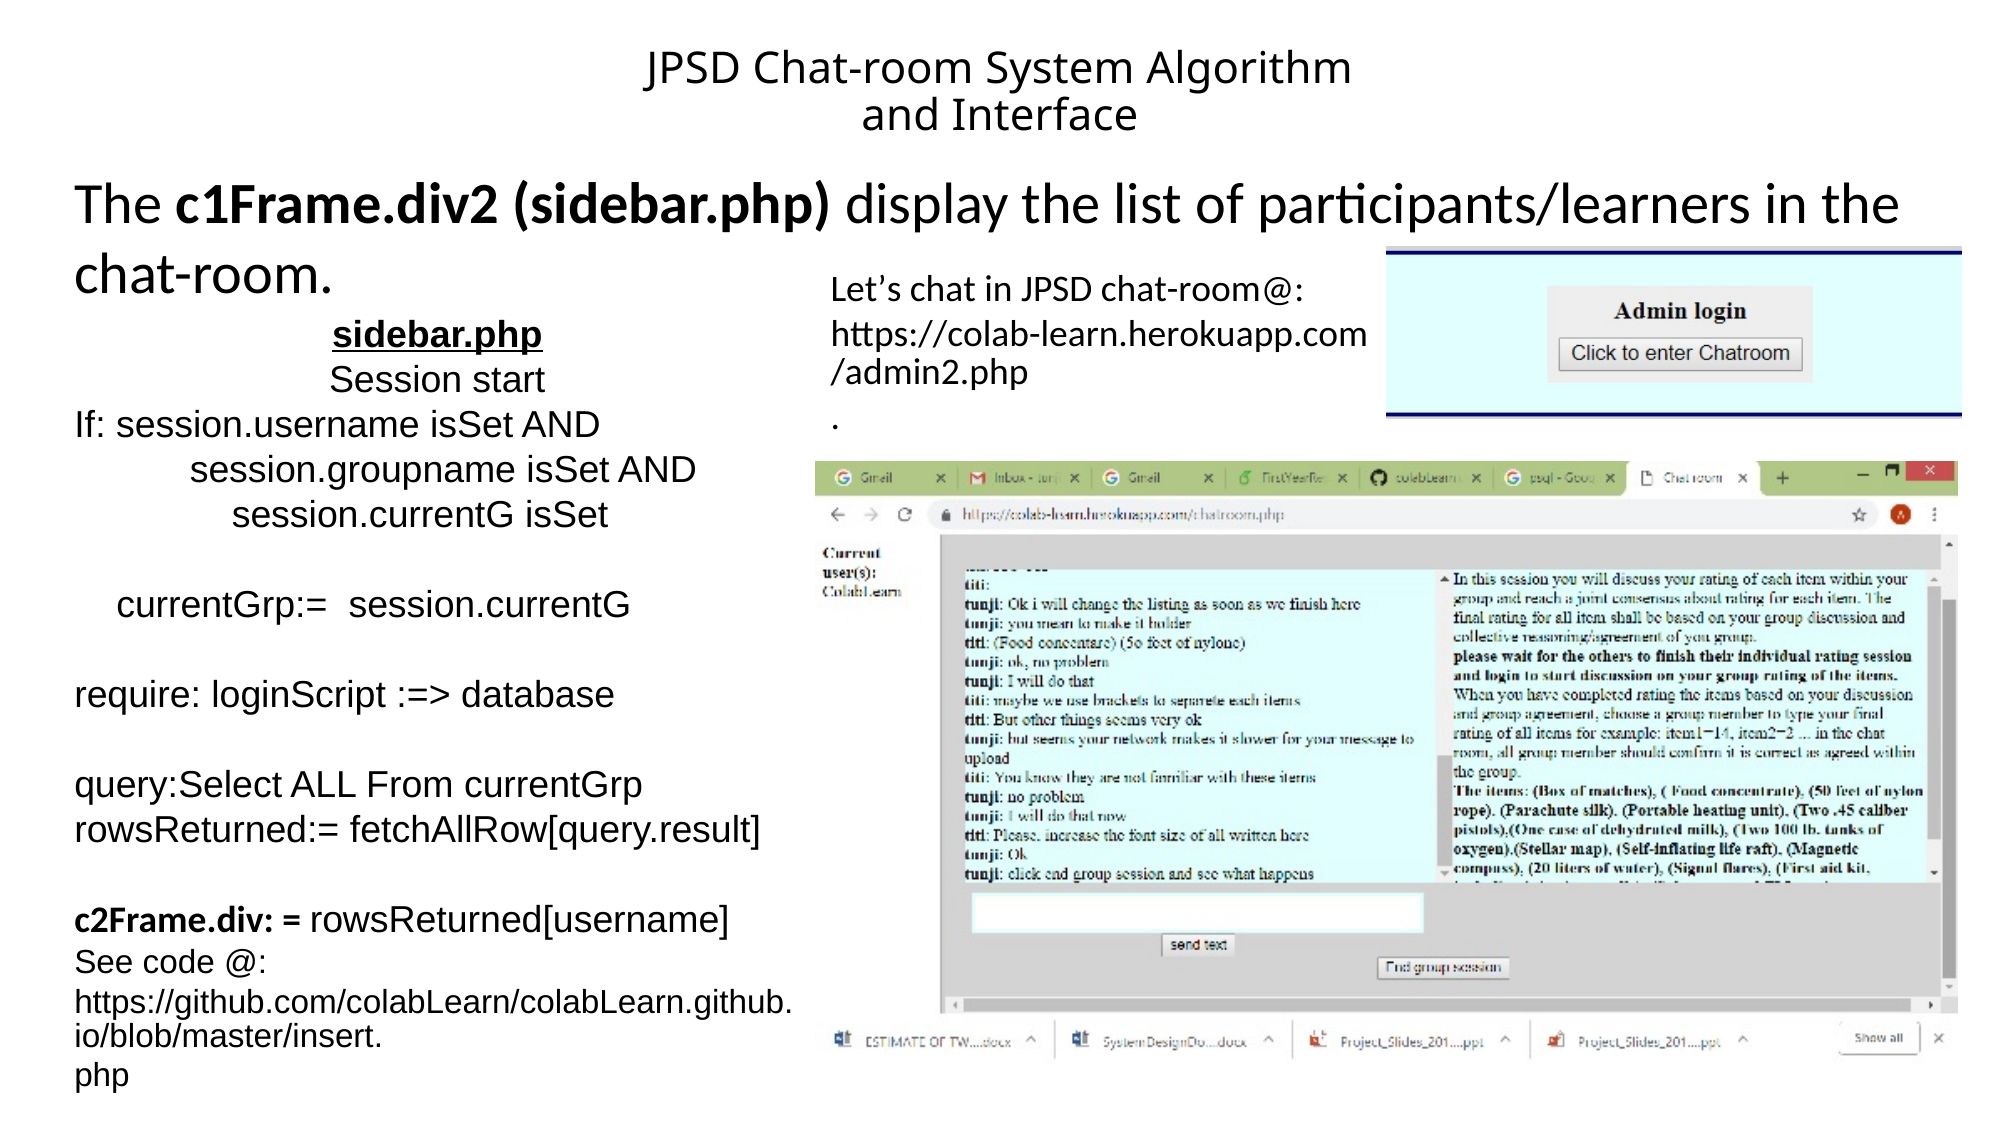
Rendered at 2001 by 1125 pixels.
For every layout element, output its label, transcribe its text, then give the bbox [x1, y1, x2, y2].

text_box sidebar.php Session start If: session.username isSet AND session.groupname isSet AND session.currentG isSet currentGrp:= session.currentG require: loginScript :=> database query:Select ALL From currentGrp rowsReturned:= fetchAllRow[query.result] c2Frame.div: = rowsReturned[username] See code @: https://github.com/colabLearn/colabLearn.github.io/blob/master/insert.php [59, 303, 816, 1076]
title JPSD Chat-room System Algorithm and Interface [65, 37, 1935, 148]
picture [815, 461, 1958, 1064]
text_box The c1Frame.div2 (sidebar.php) display the list of participants/learners in the chat-room. [59, 157, 1935, 303]
text_box Let’s chat in JPSD chat-room@: https://colab-learn.herokuapp.com/admin2.php. [815, 256, 1387, 409]
picture [1386, 246, 1962, 419]
